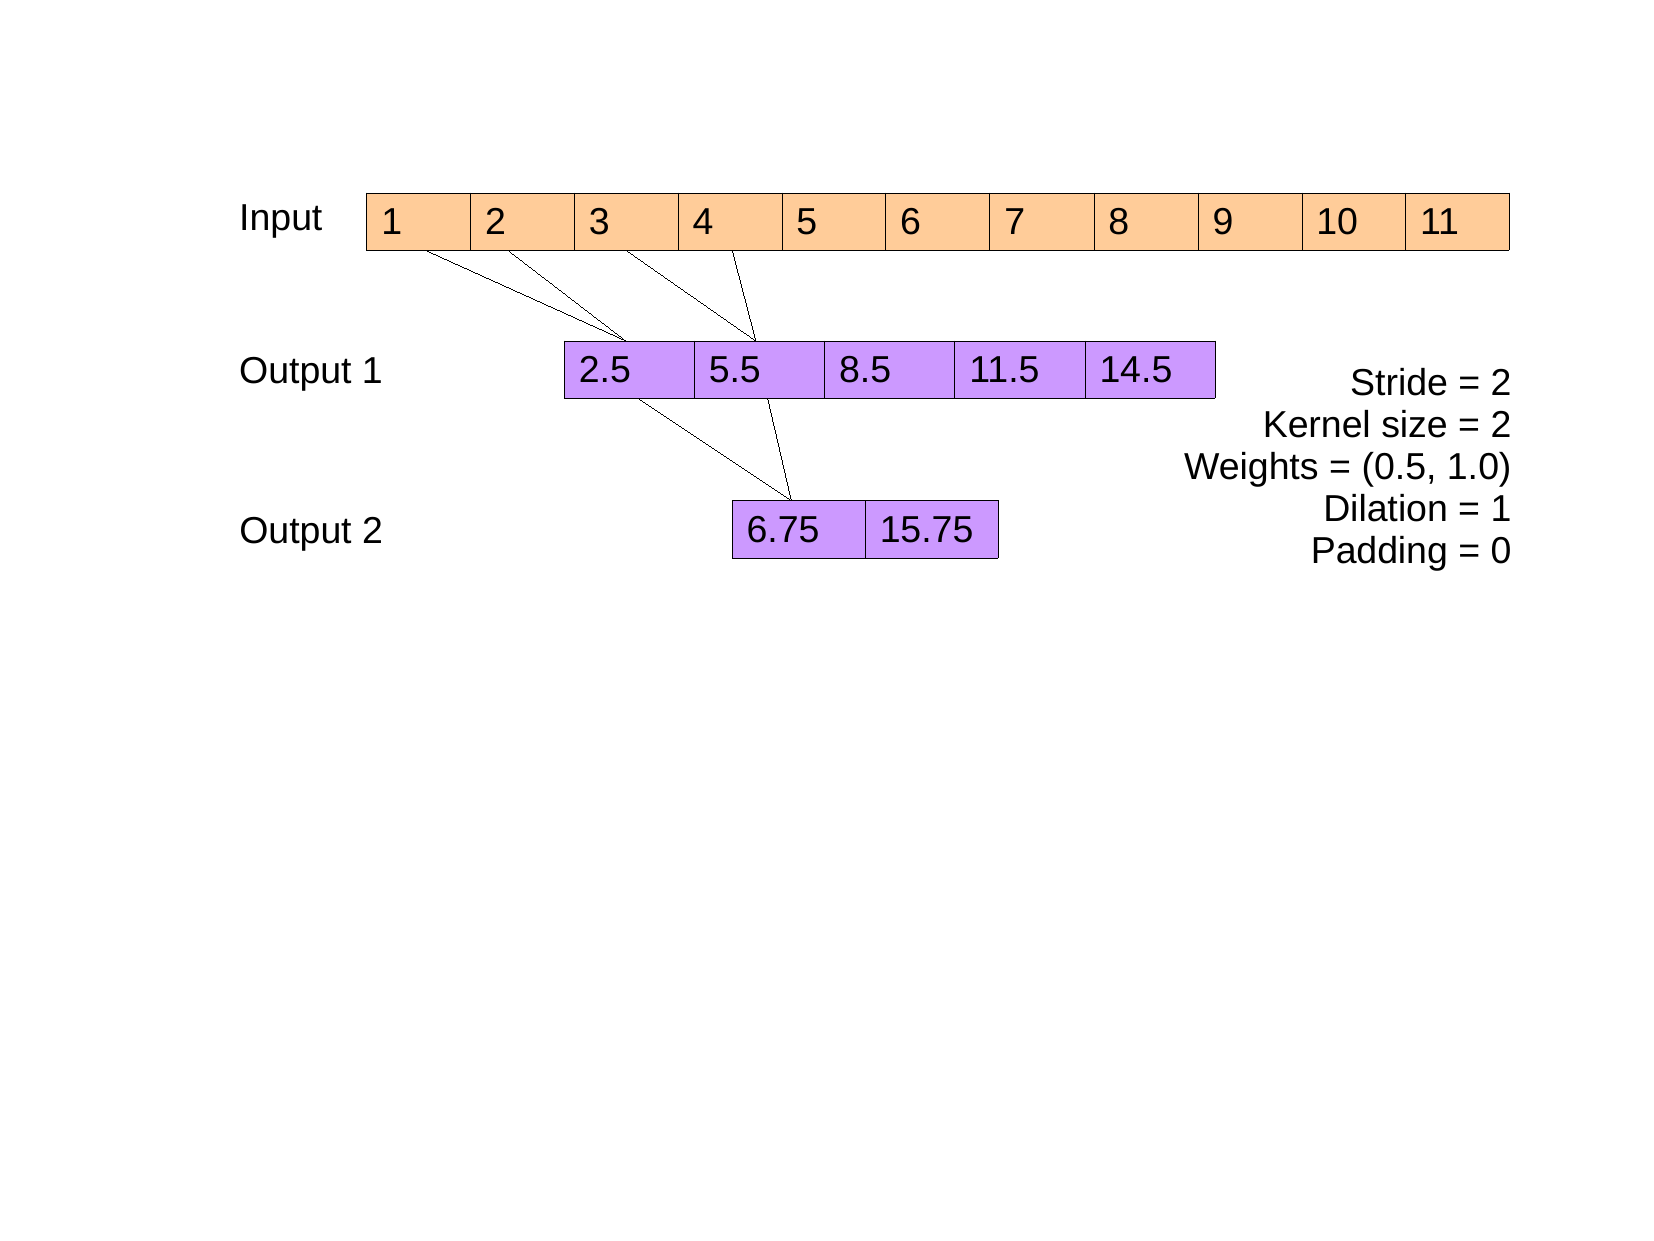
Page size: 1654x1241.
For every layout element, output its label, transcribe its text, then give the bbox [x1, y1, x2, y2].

table_header 4 [679, 194, 782, 250]
table_header 10 [1303, 194, 1405, 250]
table_header 14.5 [1157, 359, 1169, 368]
text_box Stride = 2 Kernel size = 2 Weights = (0.5, 1.0) Dilation = 1 Padding = 0 [1169, 353, 1528, 579]
text_box Output 1 [224, 342, 402, 400]
table_header 11.5 [955, 342, 1085, 398]
table_header 3 [575, 194, 678, 250]
text_box Output 2 [224, 501, 402, 559]
table_header 1 [378, 194, 470, 250]
table_header 7 [990, 194, 1094, 250]
table_header 6 [886, 194, 989, 250]
table_header 5.5 [695, 342, 824, 398]
table_header 11 [1406, 194, 1509, 250]
table_header 8 [1095, 194, 1198, 250]
table_header 15.75 [866, 501, 998, 558]
table_header 9 [1199, 194, 1302, 250]
table_header 2 [471, 194, 574, 250]
table_header 5 [783, 194, 885, 250]
table_header 8.5 [825, 342, 954, 398]
table_header 6.75 [733, 501, 865, 558]
text_box Input [224, 188, 378, 288]
table_header 14.5 [1086, 342, 1215, 398]
table_header 2.5 [565, 342, 694, 398]
